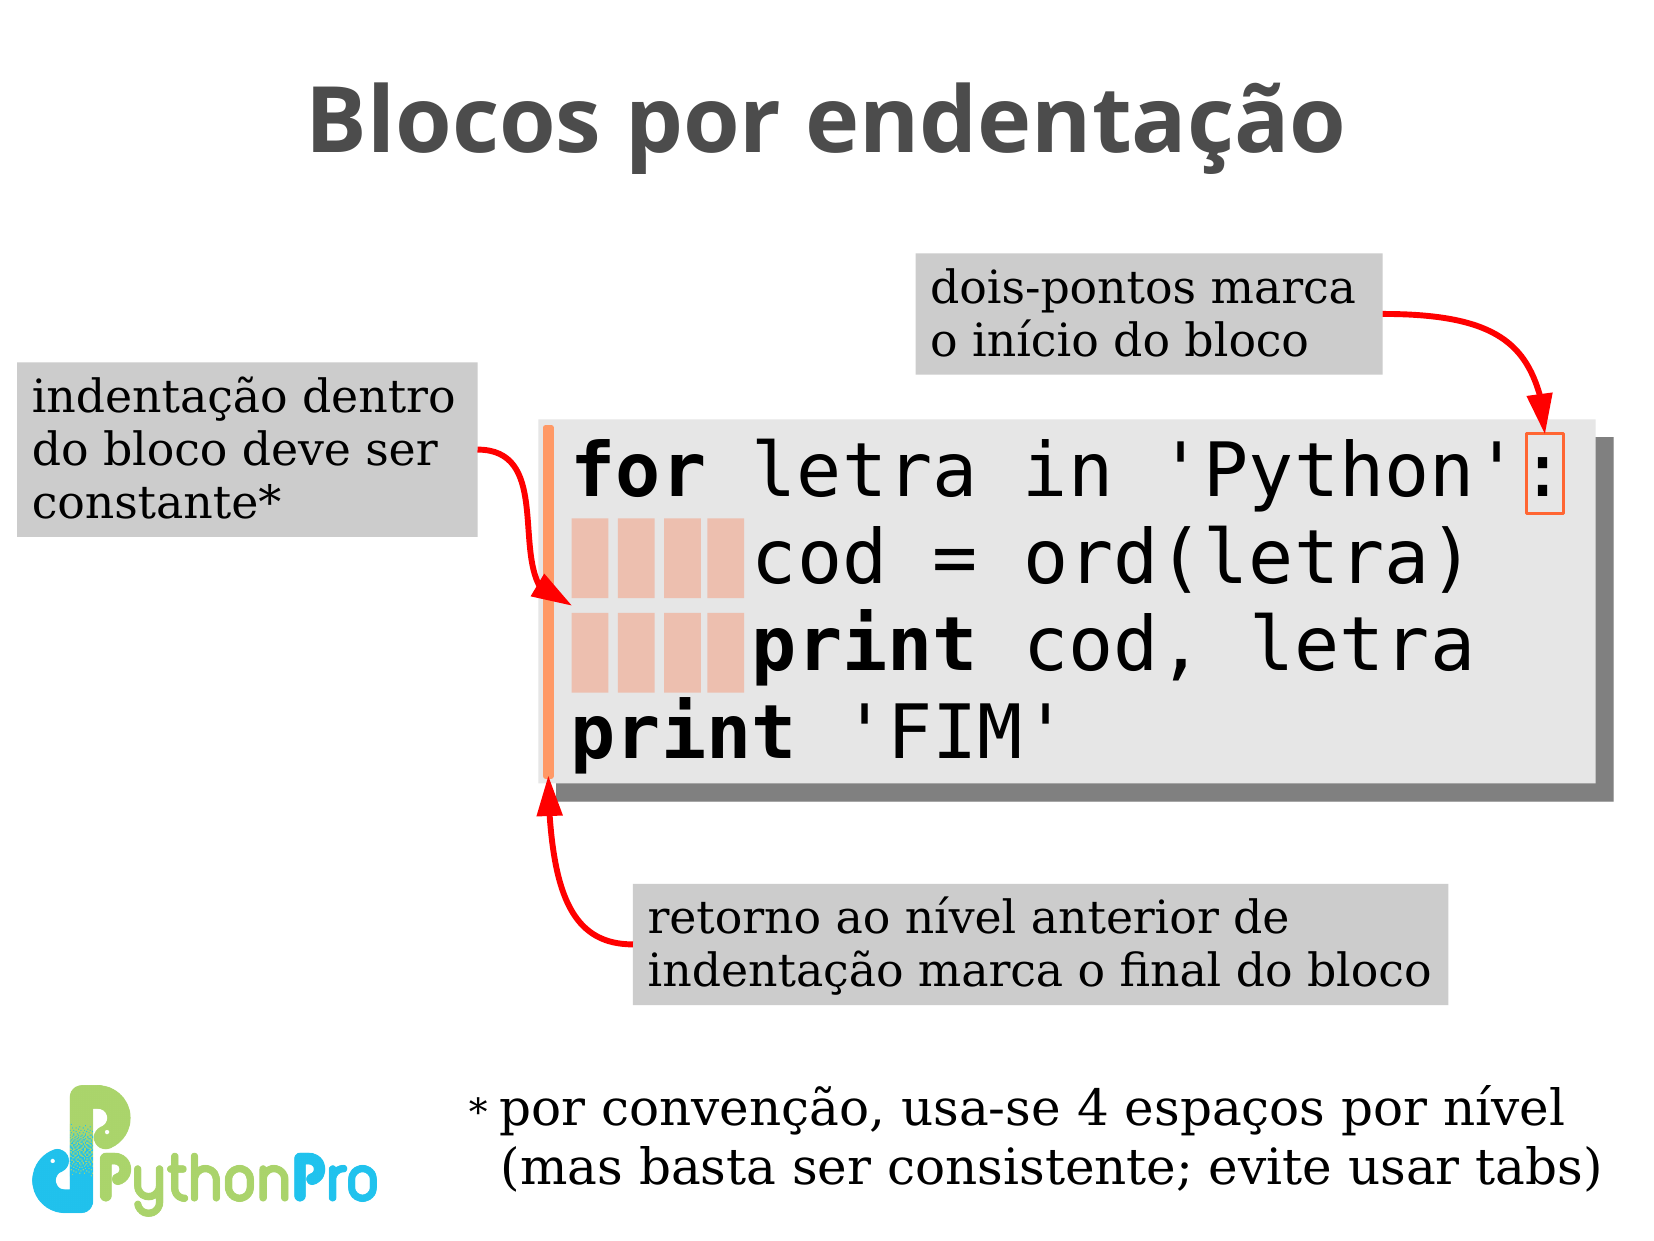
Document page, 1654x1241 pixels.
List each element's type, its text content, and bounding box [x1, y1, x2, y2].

text_box indentação dentro do bloco deve ser constante* [17, 362, 478, 537]
picture [32, 1085, 377, 1217]
text_box [571, 612, 609, 693]
text_box [617, 612, 655, 693]
text_box for letra in 'Python': cod = ord(letra) print cod, letra print 'FIM' [1528, 435, 1562, 512]
text_box [545, 427, 551, 580]
text_box [707, 518, 745, 599]
text_box [571, 518, 609, 599]
text_box for letra in 'Python': cod = ord(letra) print cod, letra print 'FIM' [538, 419, 1596, 784]
text_box [545, 600, 551, 777]
text_box retorno ao nível anterior de indentação marca o final do bloco [632, 883, 1449, 1006]
text_box dois-pontos marca o início do bloco [915, 253, 1383, 375]
text_box [707, 612, 745, 693]
text_box * por convenção, usa-se 4 espaços por nível (mas basta ser consistente; evite usar tabs) [454, 1072, 1619, 1204]
text_box [664, 612, 701, 693]
title Blocos por endentação [82, 13, 1571, 222]
text_box [617, 518, 655, 599]
text_box for letra in 'Python': cod = ord(letra) print cod, letra print 'FIM' [538, 599, 547, 784]
text_box [664, 518, 701, 599]
